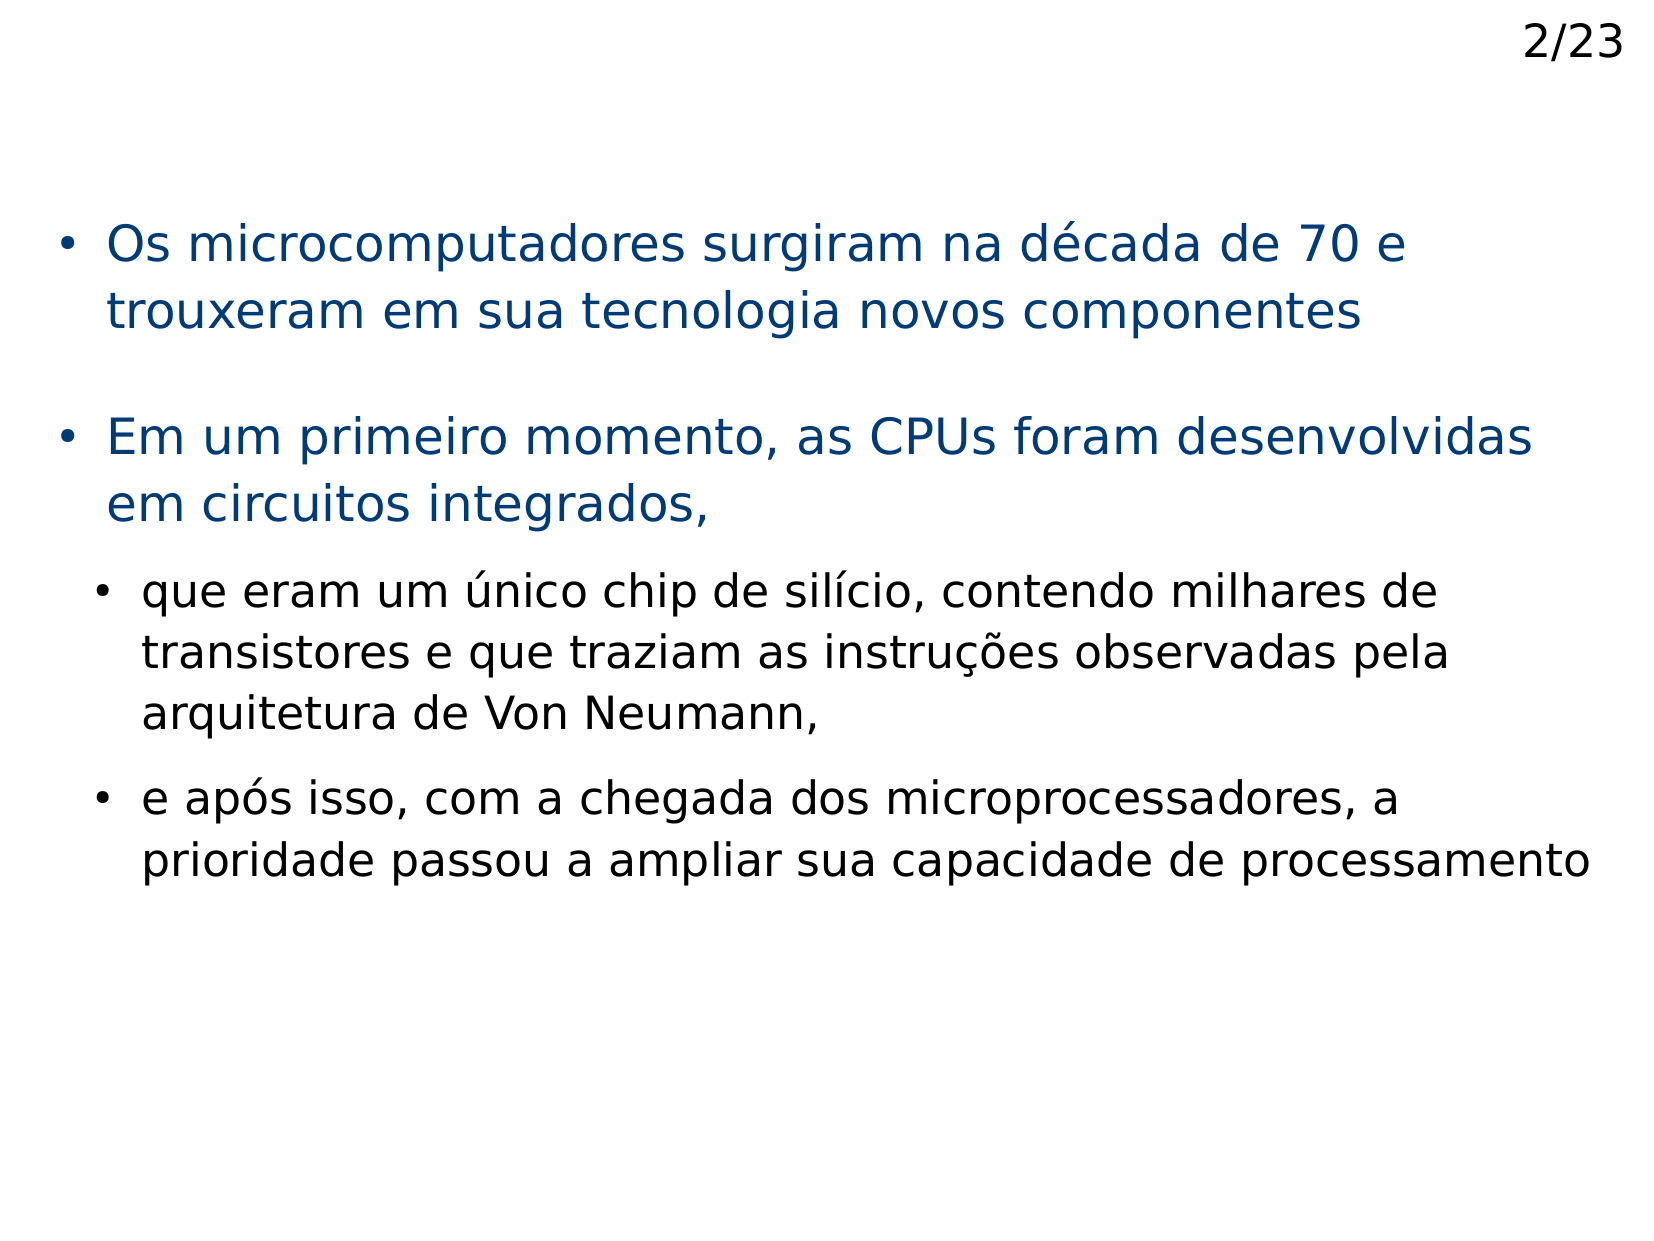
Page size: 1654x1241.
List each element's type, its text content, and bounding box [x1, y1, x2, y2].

list Os microcomputadores surgiram na década de 70 e trouxeram em sua tecnologia novos componentes Em um primeiro momento, as CPUs foram desenvolvidas em circuitos integrados, que eram um único chip de silício, contendo milhares de transistores e que traziam as instruções observadas pela arquitetura de Von Neumann, e após isso, com a chegada dos microprocessadores, a prioridade passou a ampliar sua capacidade de processamento [59, 206, 1625, 1211]
